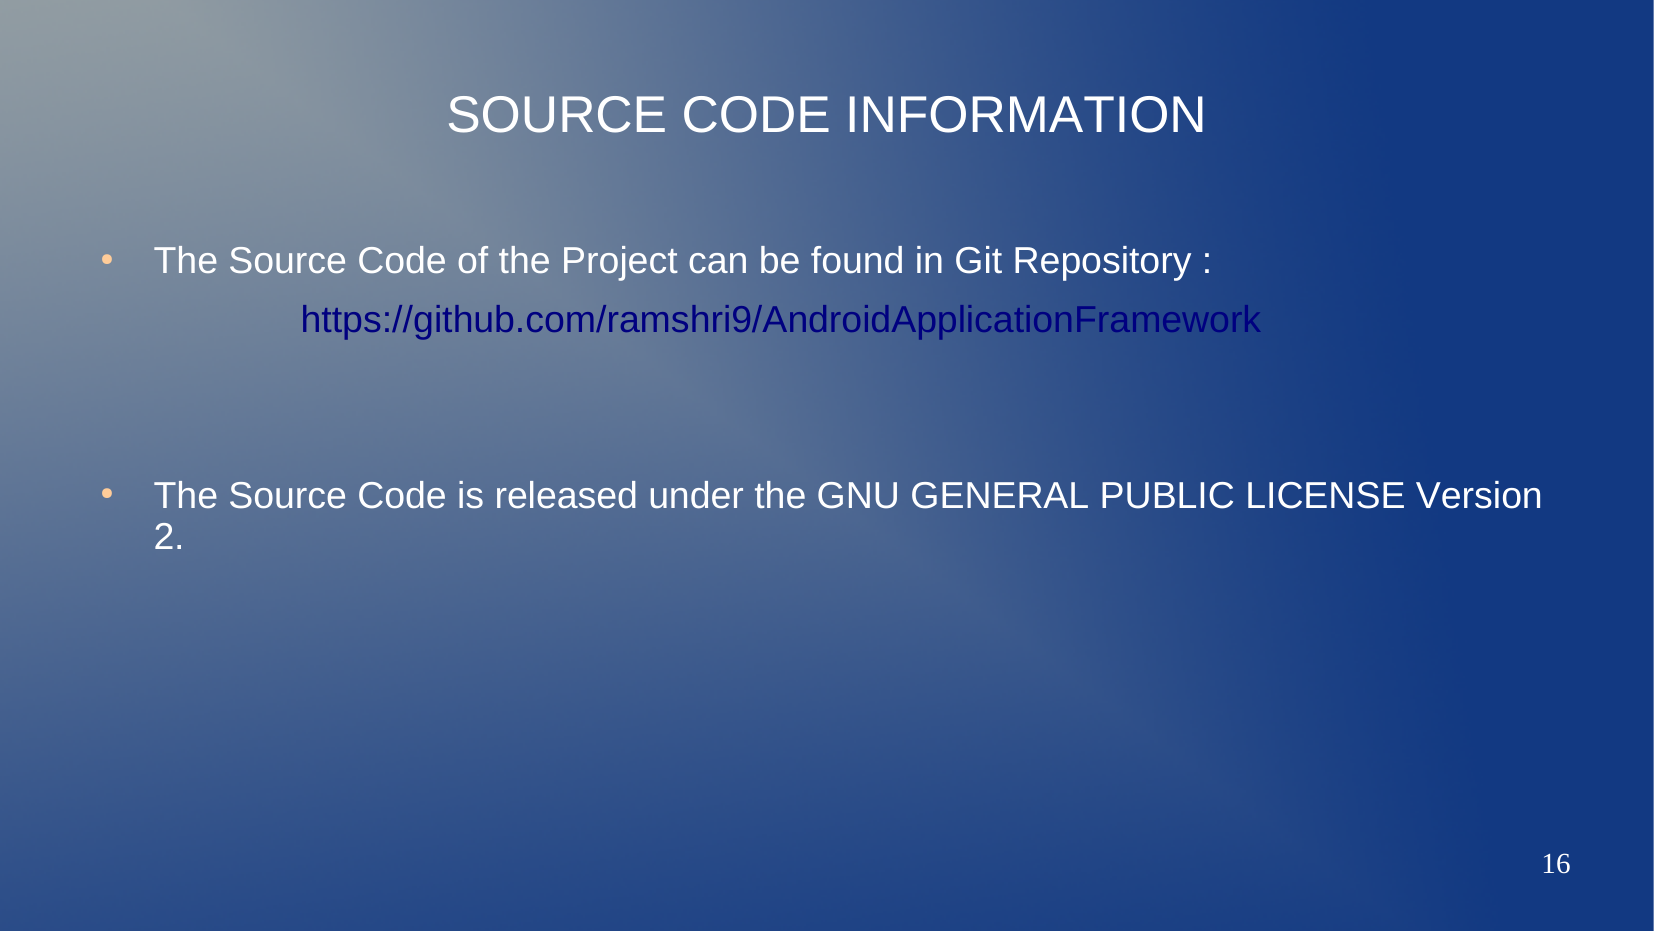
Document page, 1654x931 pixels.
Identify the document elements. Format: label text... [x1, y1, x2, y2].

list The Source Code of the Project can be found in Git Repository : https://github.com/ramshri9/AndroidApplicationFramework The Source Code is released under the GNU GENERAL PUBLIC LICENSE Version 2. [82, 240, 1571, 766]
picture [0, 0, 1654, 931]
title SOURCE CODE INFORMATION [82, 37, 1571, 193]
